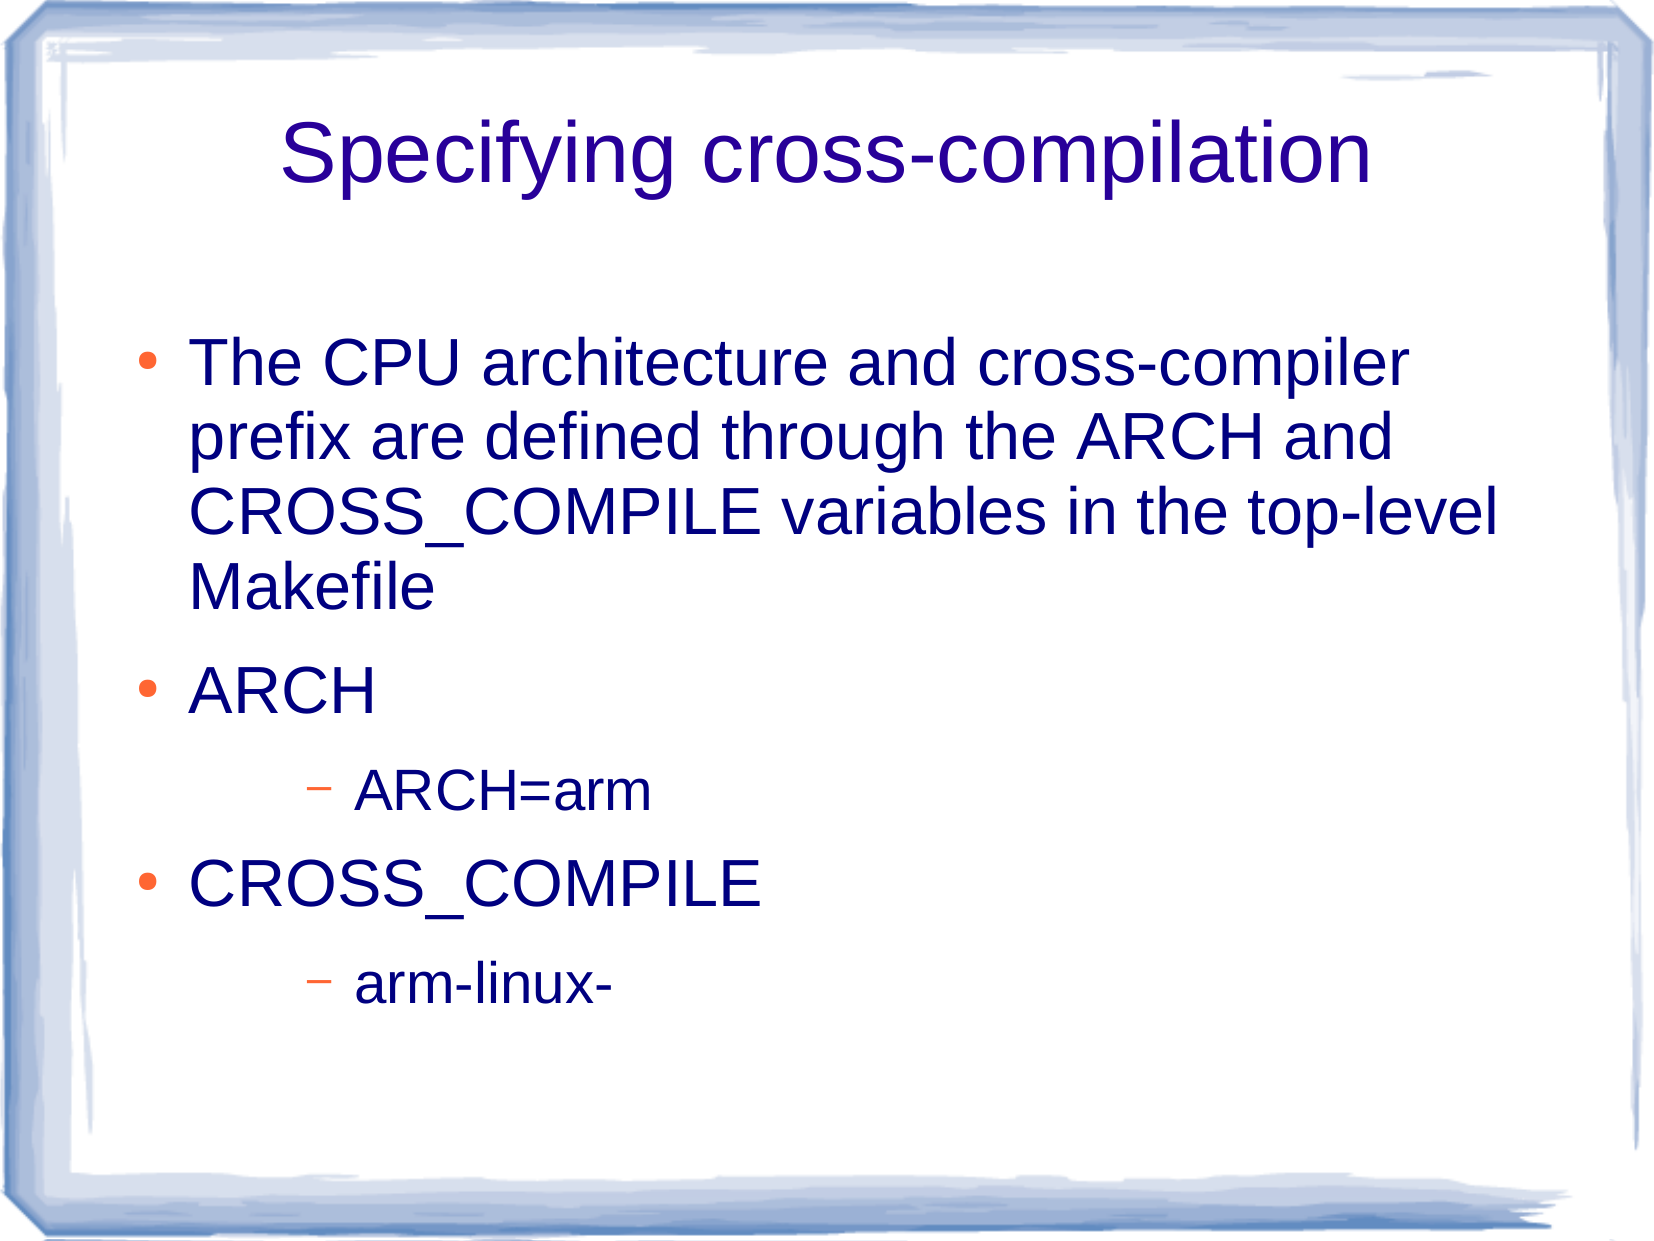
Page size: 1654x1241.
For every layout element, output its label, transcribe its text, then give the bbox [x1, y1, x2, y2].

title Specifying cross-compilation [82, 49, 1571, 257]
list The CPU architecture and cross-compiler prefix are defined through the ARCH and CROSS_COMPILE variables in the top-level Makefile ARCH ARCH=arm CROSS_COMPILE arm-linux- [118, 324, 1571, 1045]
picture [0, 0, 1654, 1241]
